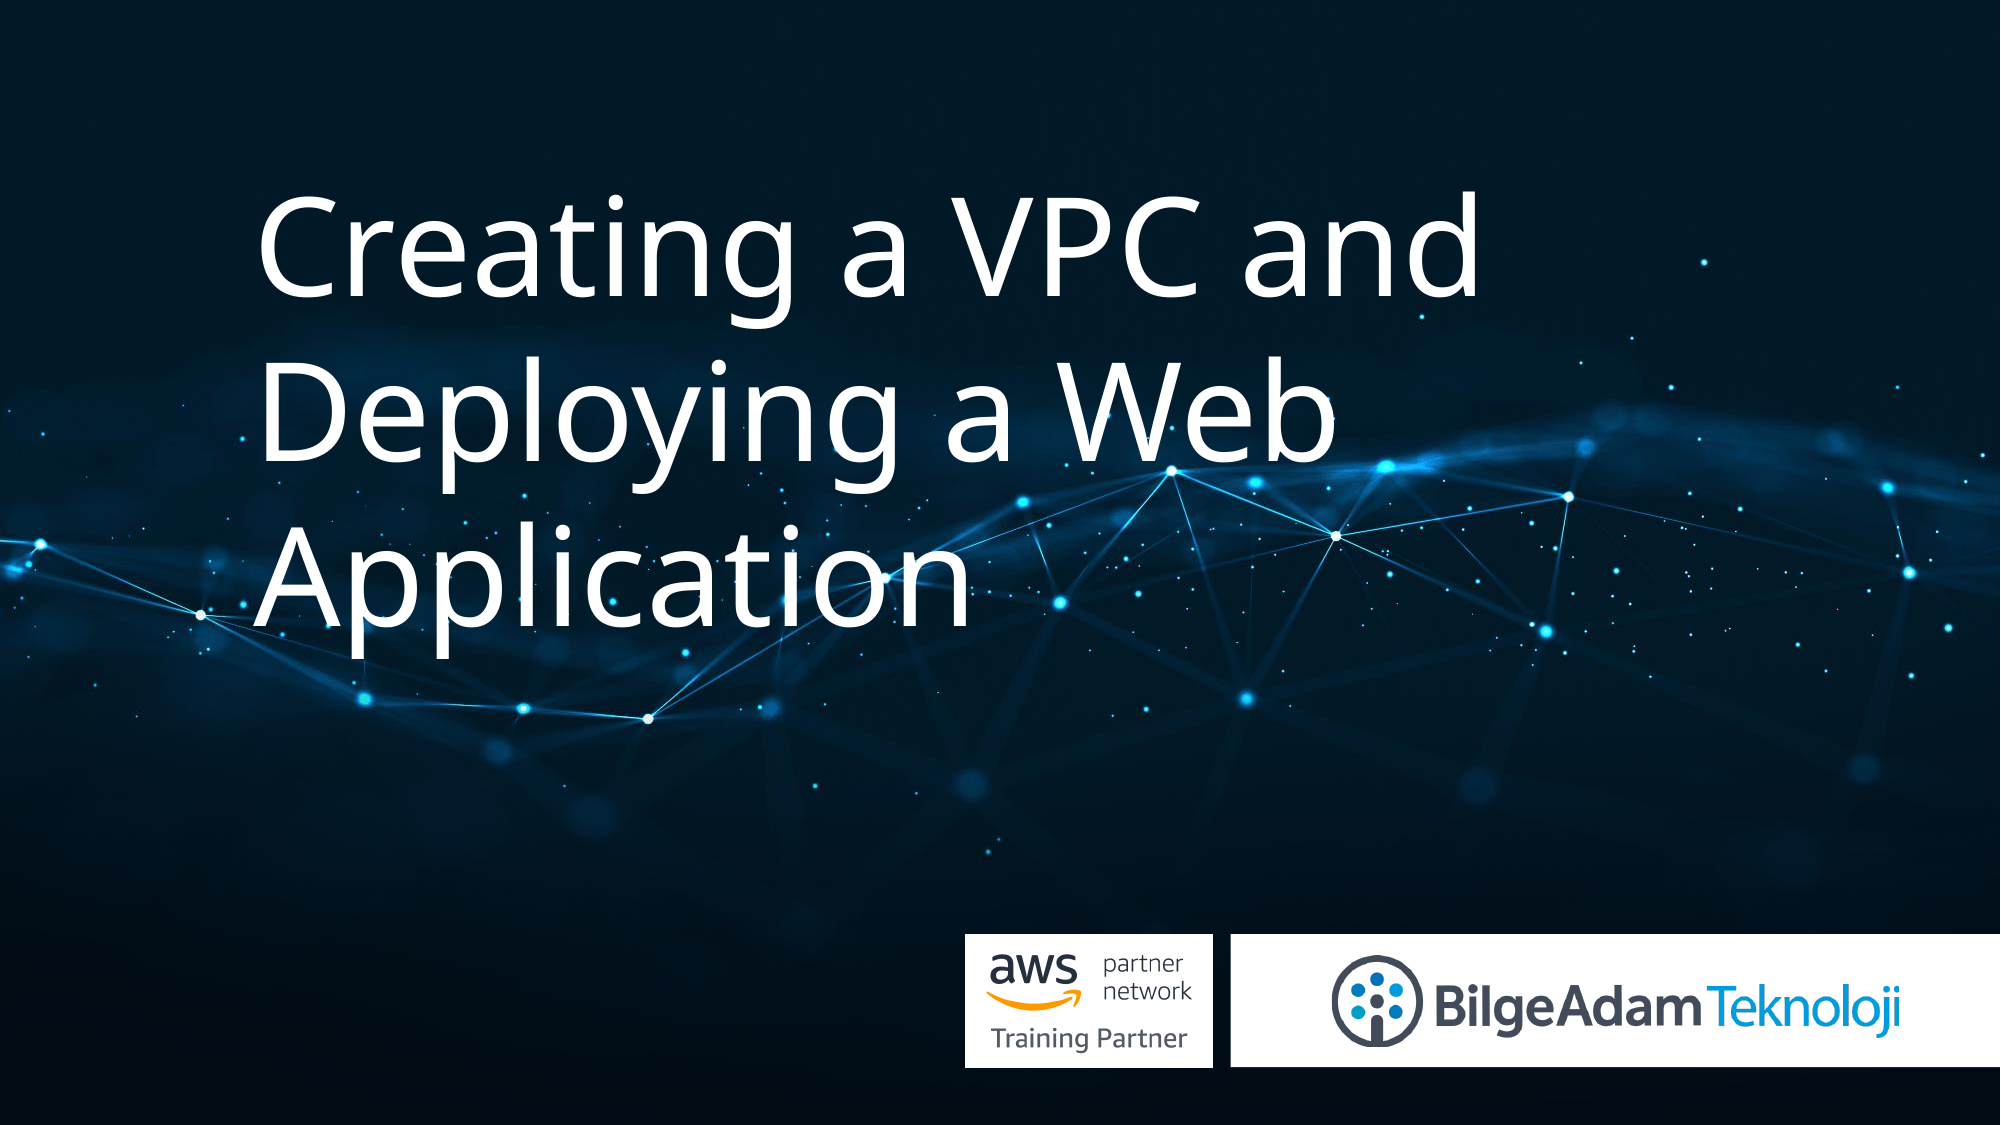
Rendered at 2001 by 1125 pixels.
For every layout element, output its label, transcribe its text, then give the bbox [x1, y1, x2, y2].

text_box Creating a VPC and Deploying a Web Application [238, 151, 1616, 661]
text_box [1230, 934, 2000, 1068]
picture [0, 0, 2000, 1125]
picture [1331, 955, 1899, 1047]
